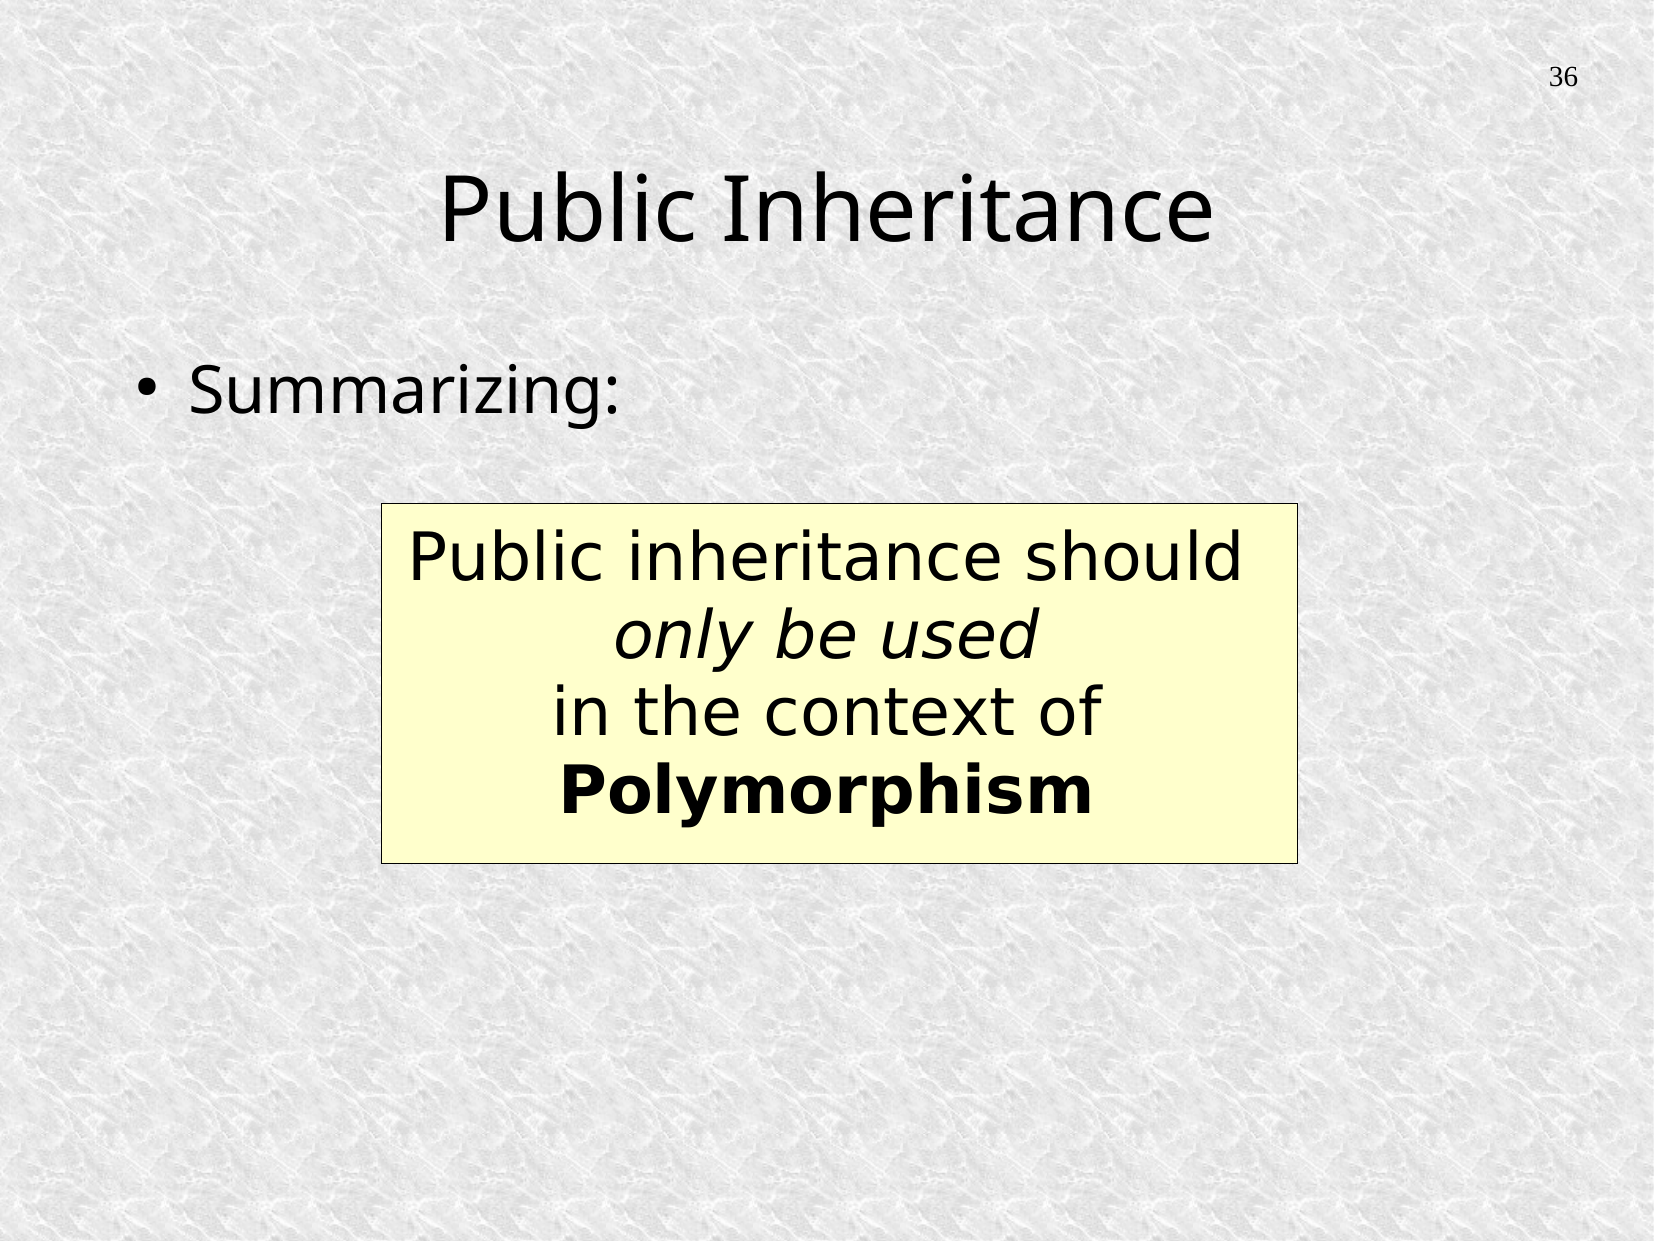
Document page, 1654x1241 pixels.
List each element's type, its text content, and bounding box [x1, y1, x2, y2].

text_box Public inheritance should only be used in the context of Polymorphism [407, 518, 1247, 830]
title Public Inheritance [121, 102, 1534, 311]
picture [0, 0, 1654, 1241]
list Summarizing: [117, 342, 1575, 1145]
